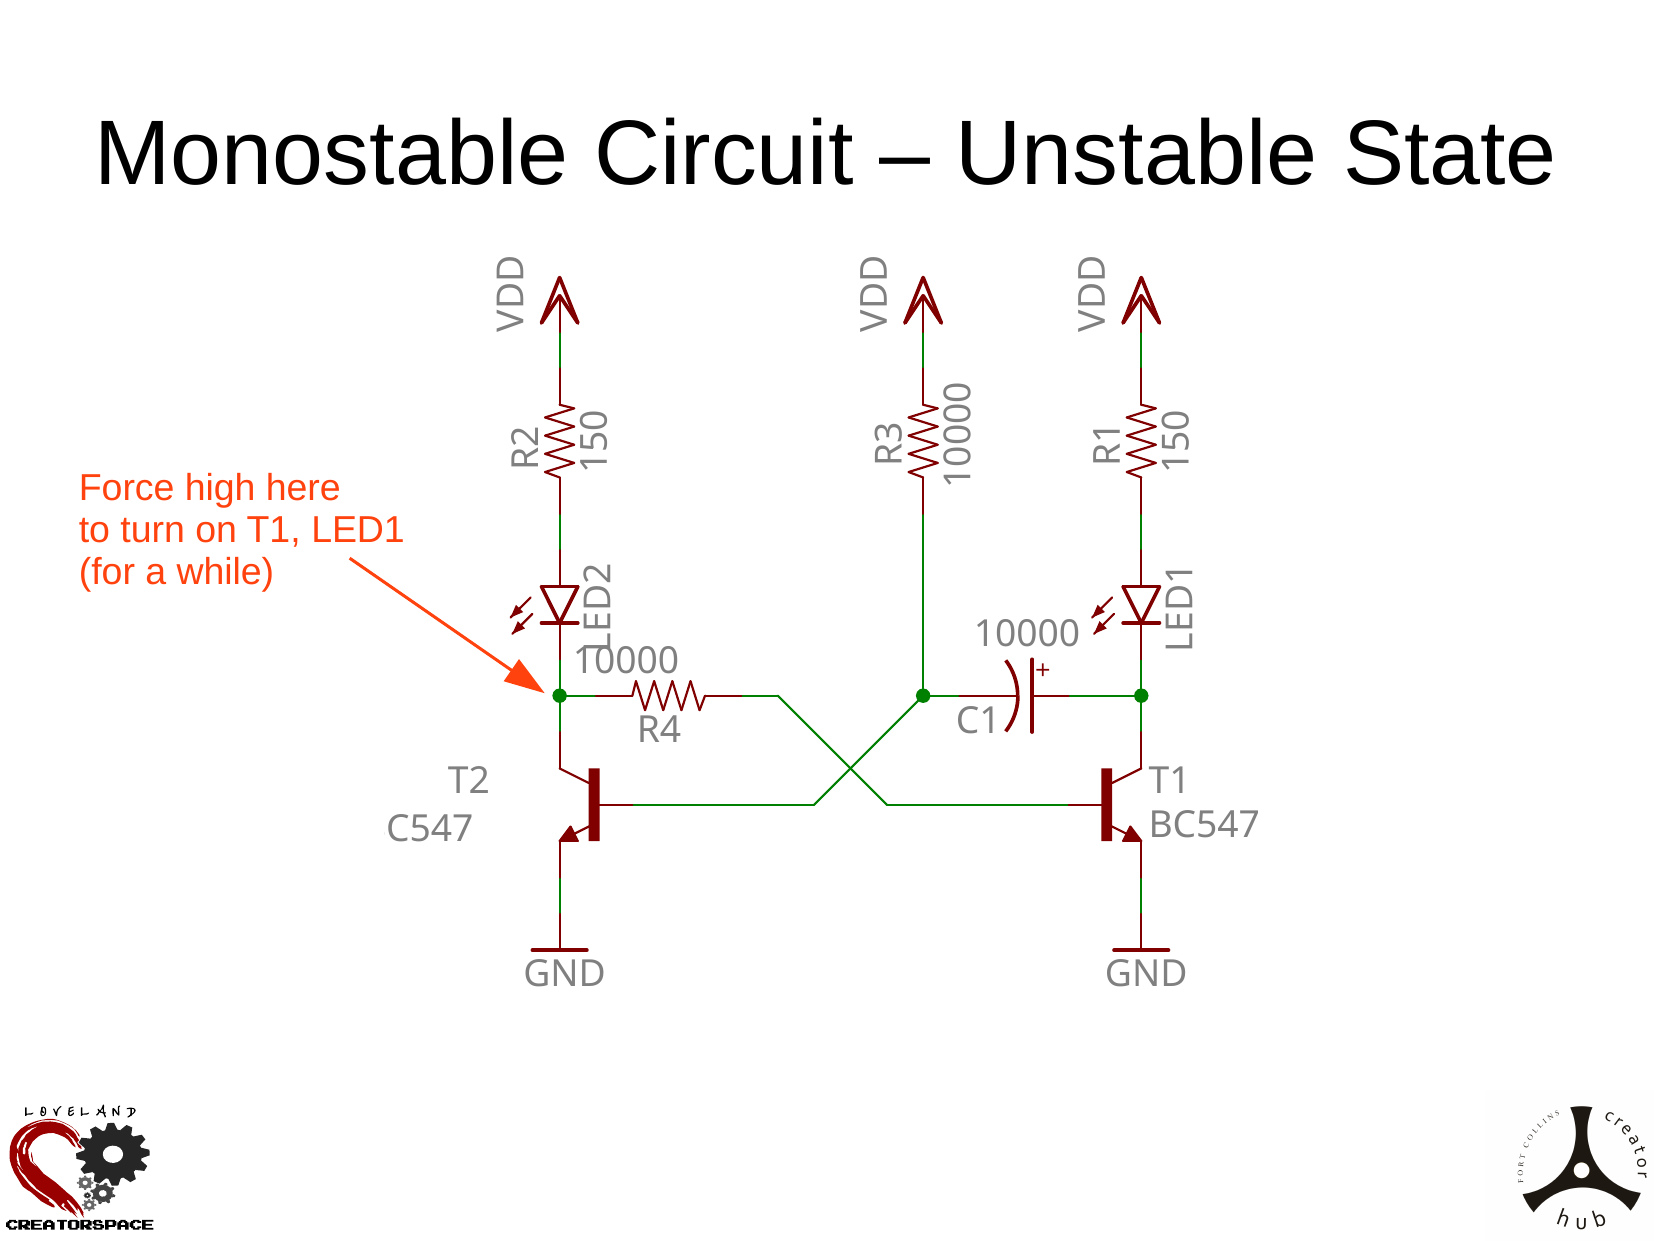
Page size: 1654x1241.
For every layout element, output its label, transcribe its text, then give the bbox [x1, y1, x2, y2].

title Monostable Circuit – Unstable State [82, 49, 1571, 257]
picture [384, 245, 1270, 996]
picture [1485, 1090, 1654, 1241]
text_box Force high here to turn on T1, LED1 (for a while) [64, 459, 421, 601]
